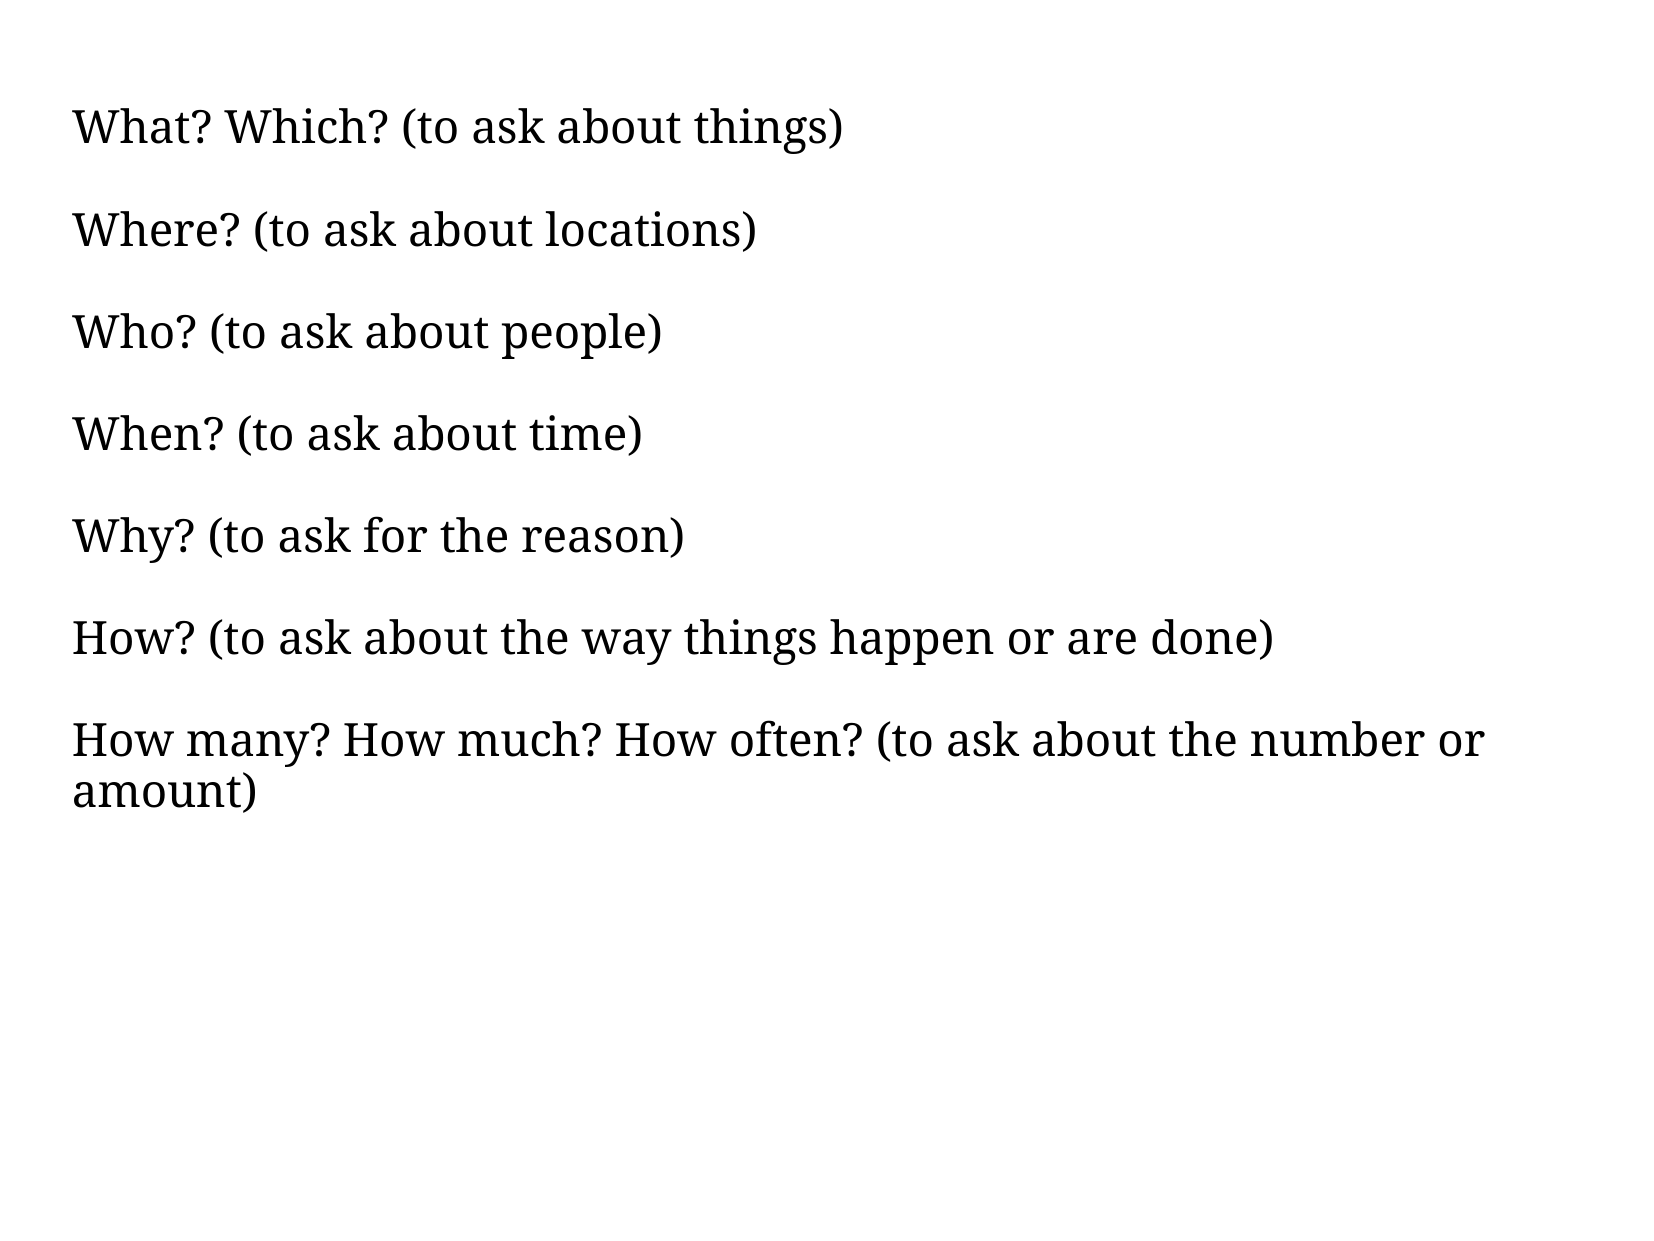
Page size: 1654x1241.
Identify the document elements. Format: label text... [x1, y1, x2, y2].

text_box What? Which? (to ask about things) Where? (to ask about locations) Who? (to ask about people) When? (to ask about time) Why? (to ask for the reason) How? (to ask about the way things happen or are done) How many? How much? How often? (to ask about the number or amount) [71, 31, 1560, 1140]
